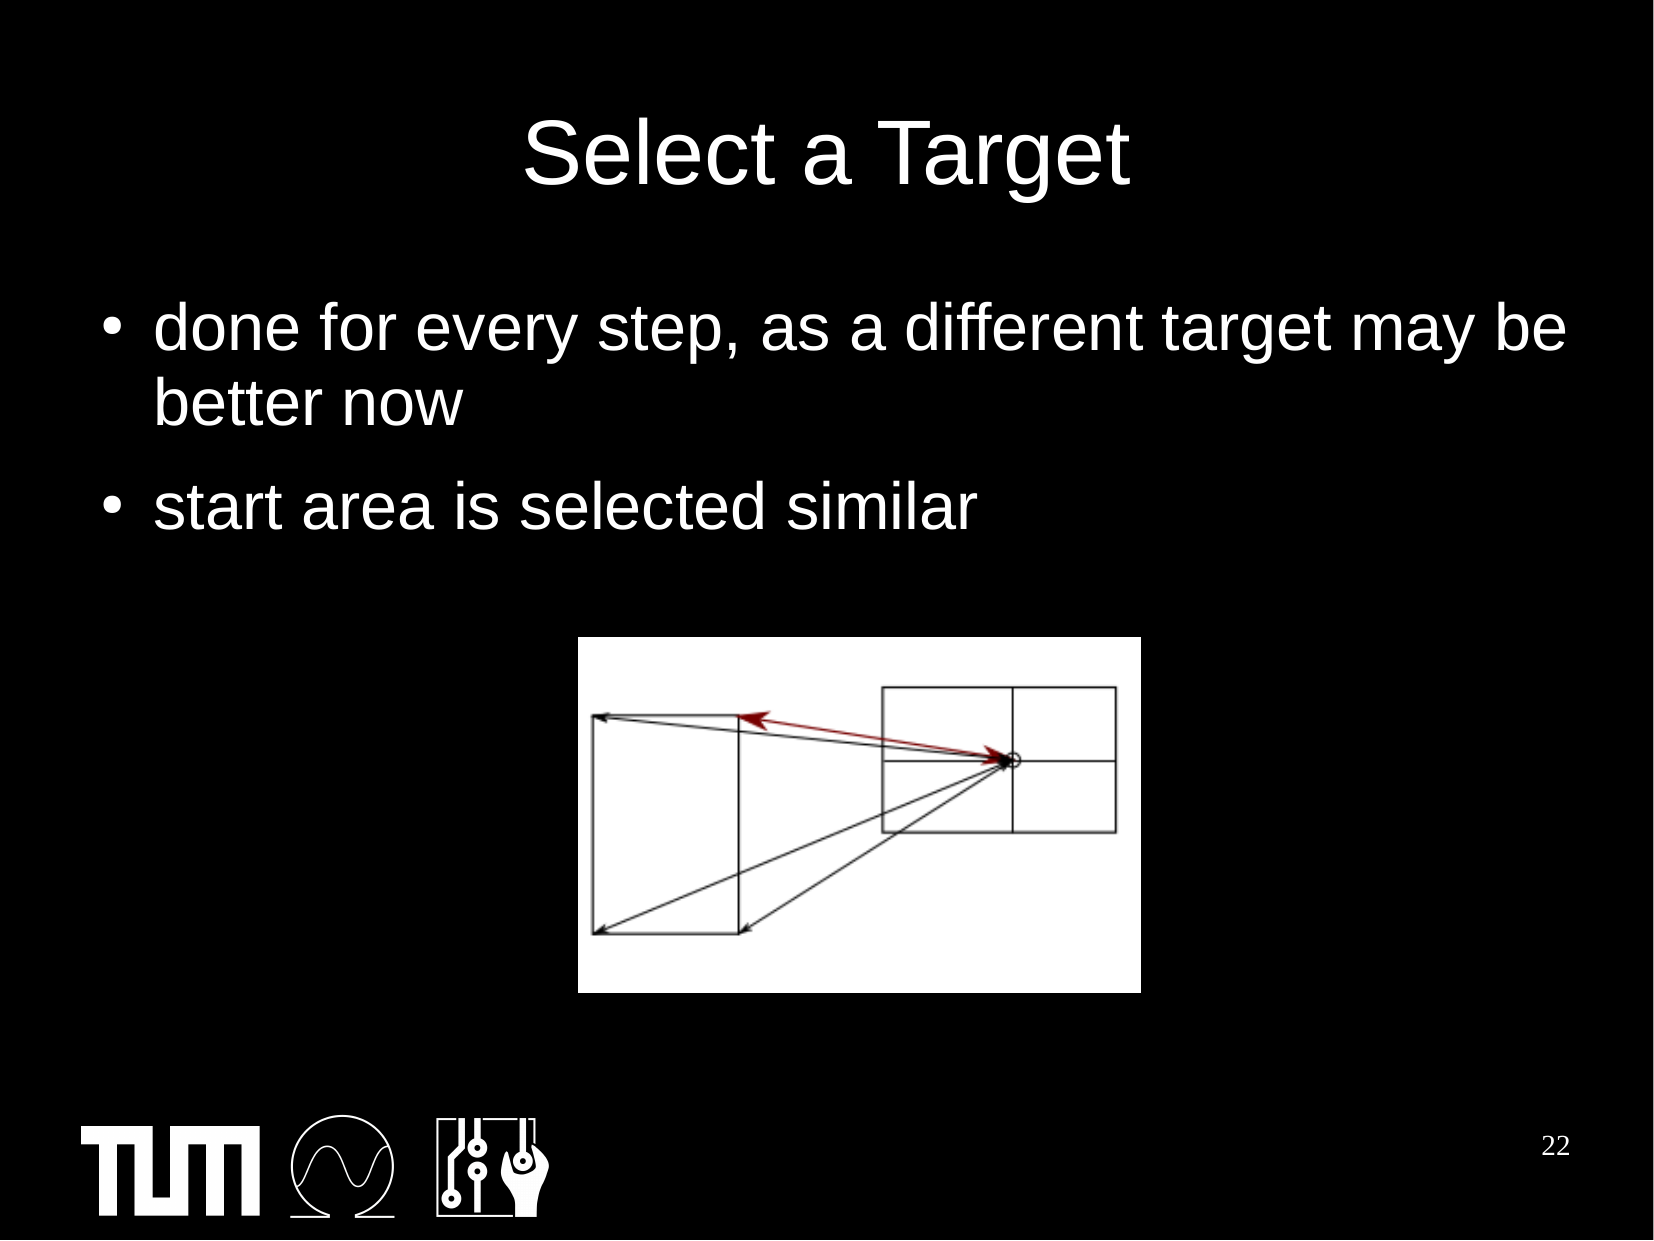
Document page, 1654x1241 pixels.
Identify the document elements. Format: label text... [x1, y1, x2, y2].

picture [578, 637, 1141, 993]
picture [425, 1109, 554, 1227]
picture [283, 1109, 402, 1227]
title Select a Target [82, 49, 1571, 257]
list done for every step, as a different target may be better now start area is selected similar [82, 290, 1571, 1109]
picture [63, 1108, 272, 1227]
